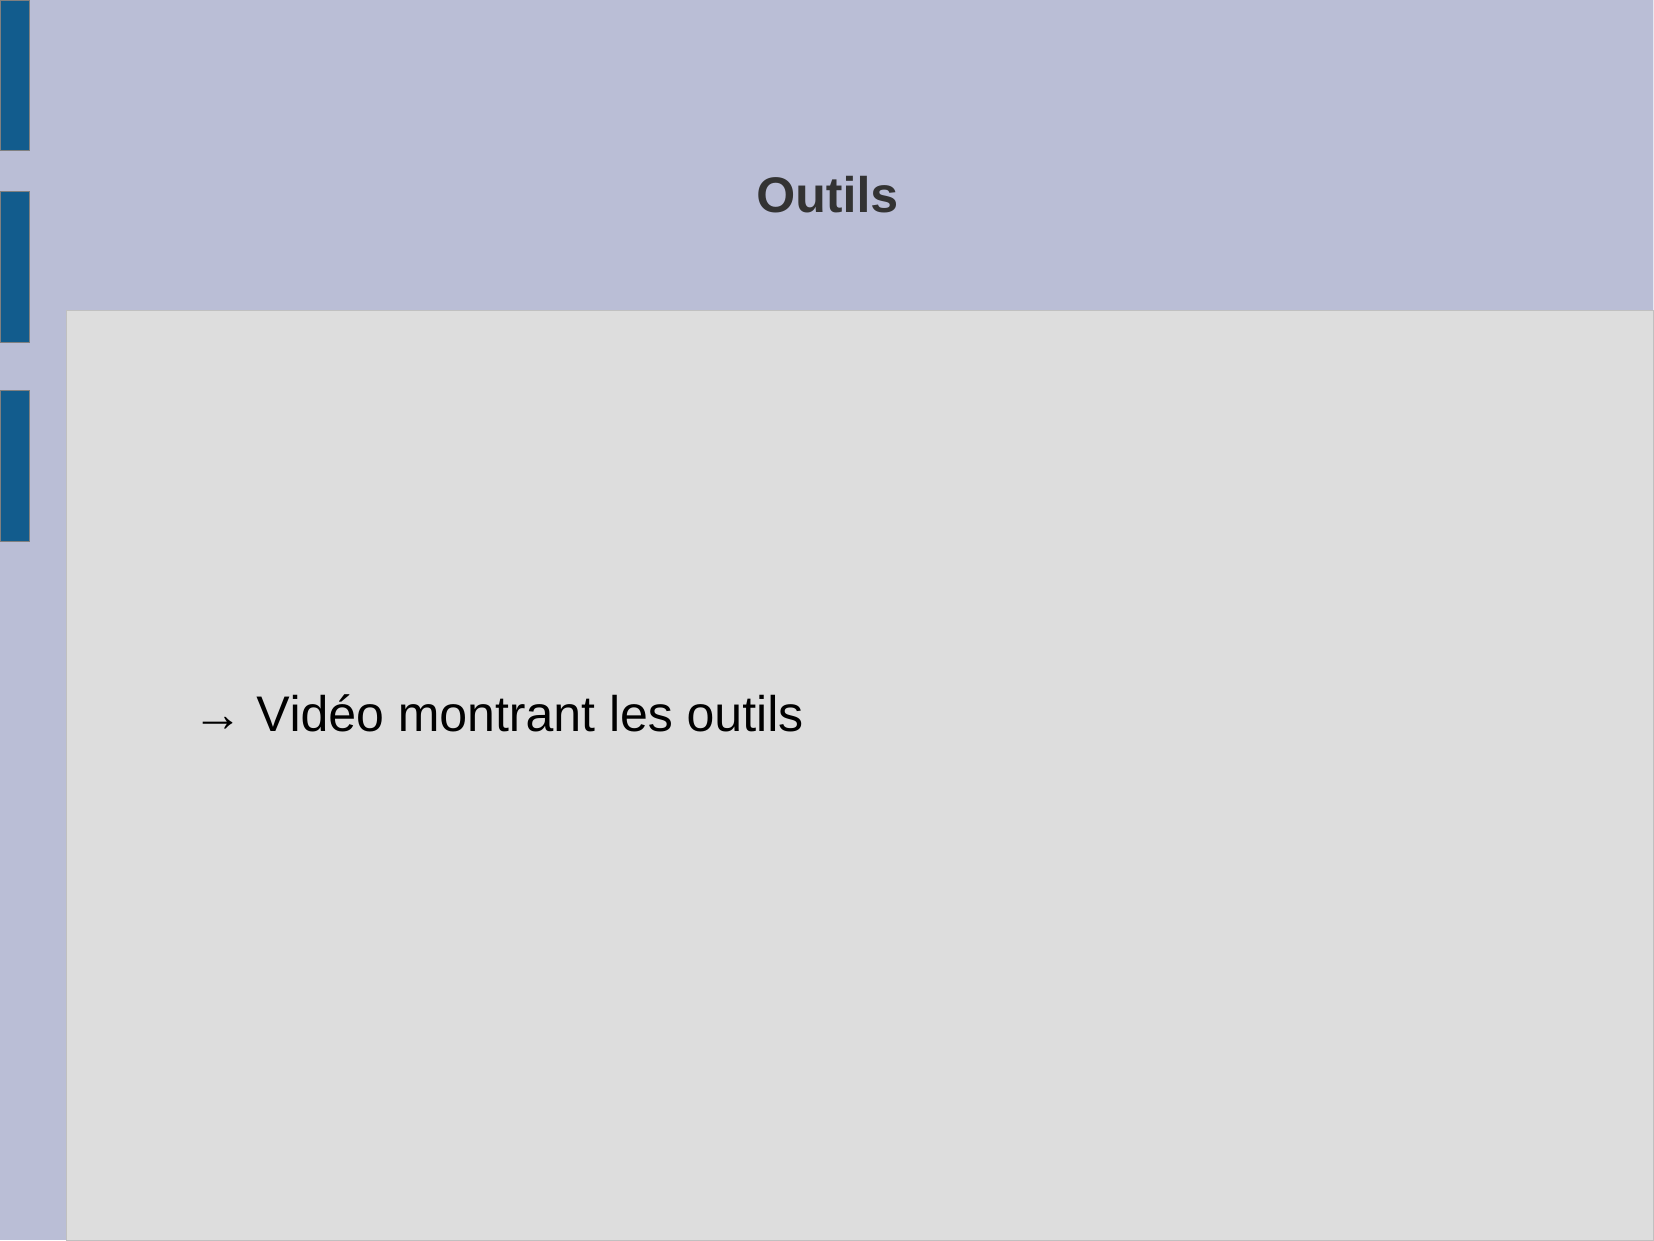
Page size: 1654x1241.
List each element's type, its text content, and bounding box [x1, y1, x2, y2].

list → Vidéo montrant les outils [121, 344, 1534, 1065]
title Outils [121, 91, 1534, 299]
